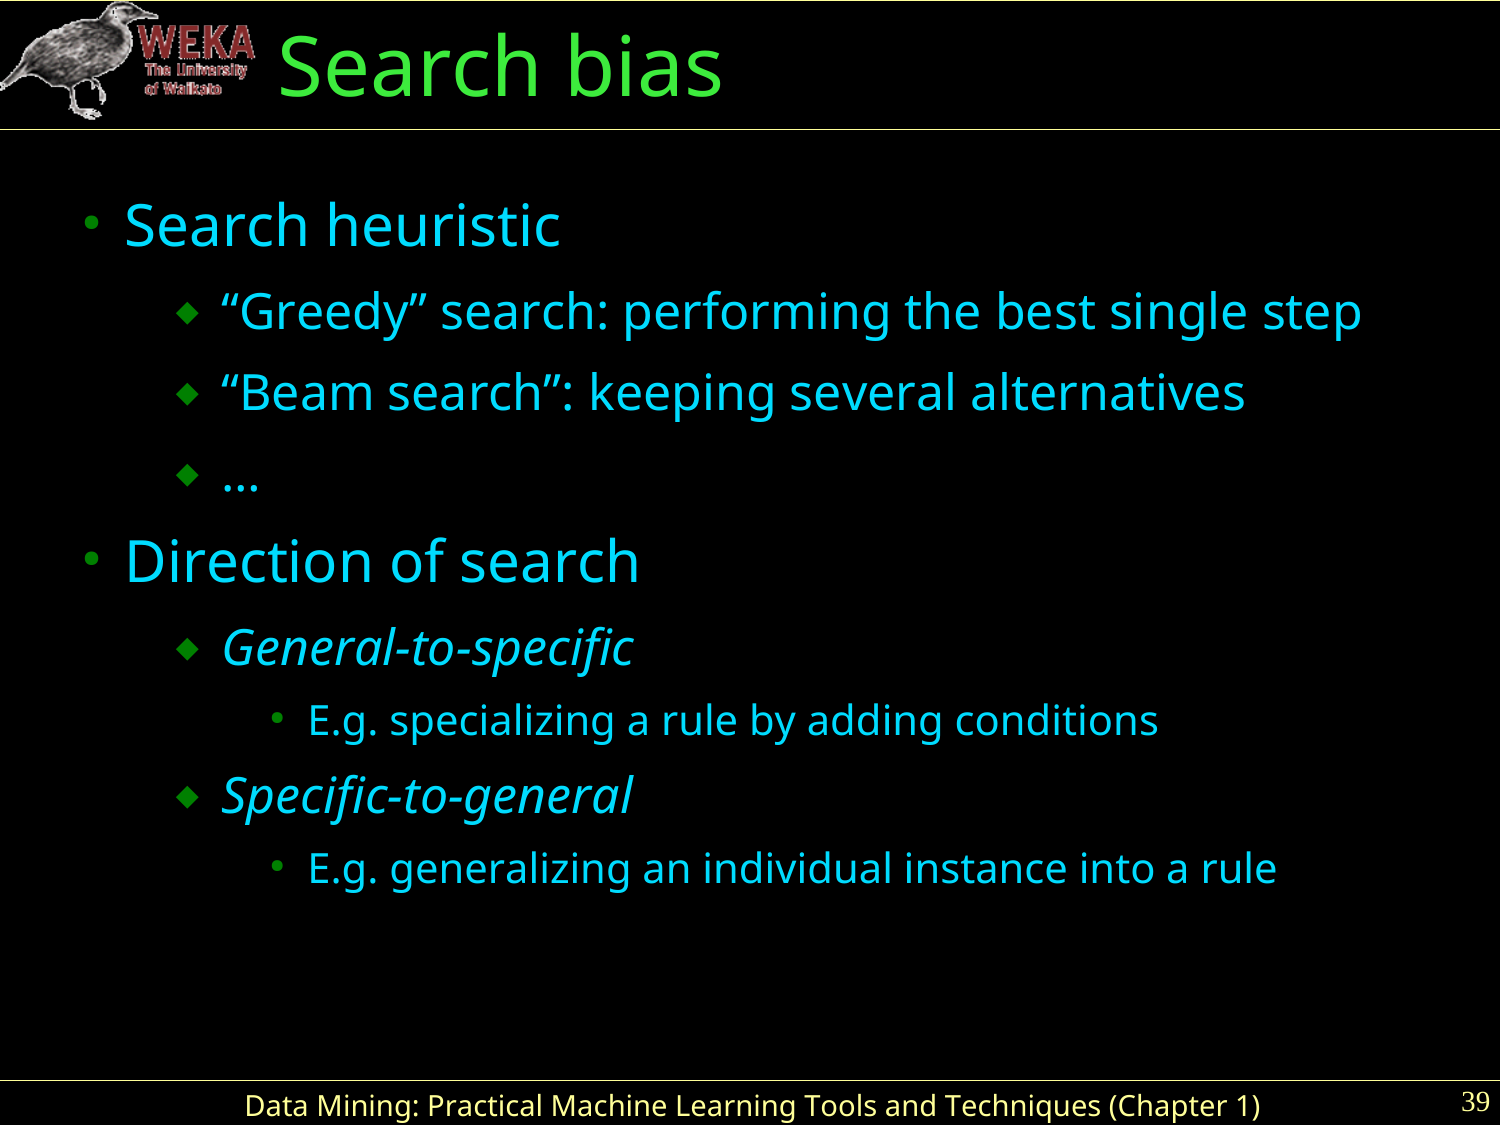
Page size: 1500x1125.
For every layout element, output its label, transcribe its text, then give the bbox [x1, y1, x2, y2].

title Search bias [263, 0, 1500, 159]
picture [0, 1, 263, 129]
list Search heuristic “Greedy” search: performing the best single step “Beam search”: keeping several alternatives … Direction of search General-to-specific E.g. specializing a rule by adding conditions Specific-to-general E.g. generalizing an individual instance into a rule [67, 177, 1418, 1093]
